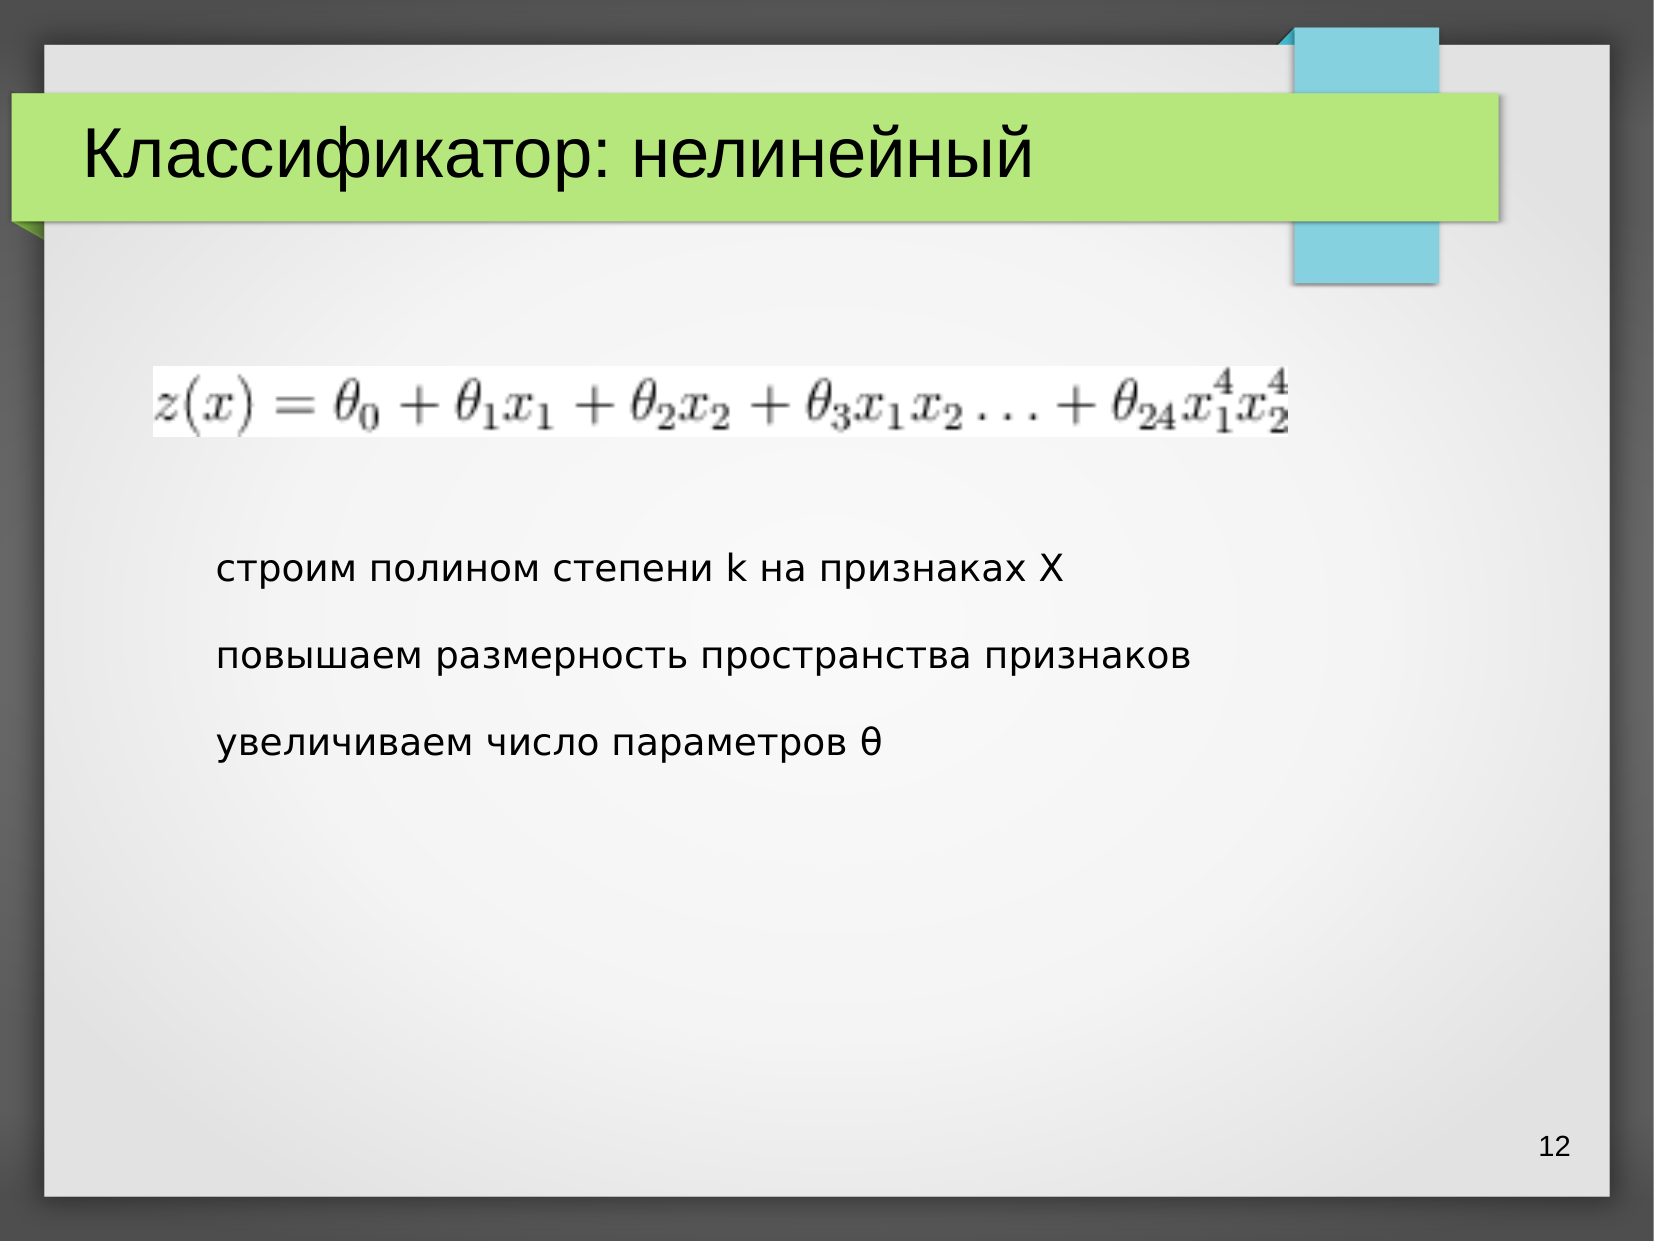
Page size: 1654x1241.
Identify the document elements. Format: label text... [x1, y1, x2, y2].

text_box cтроим полином степени k на признаках X повышаем размерность пространства признаков увеличиваем число параметров θ [200, 539, 1288, 780]
title Классификатор: нелинейный [82, 49, 1571, 257]
picture [0, 0, 1654, 1241]
